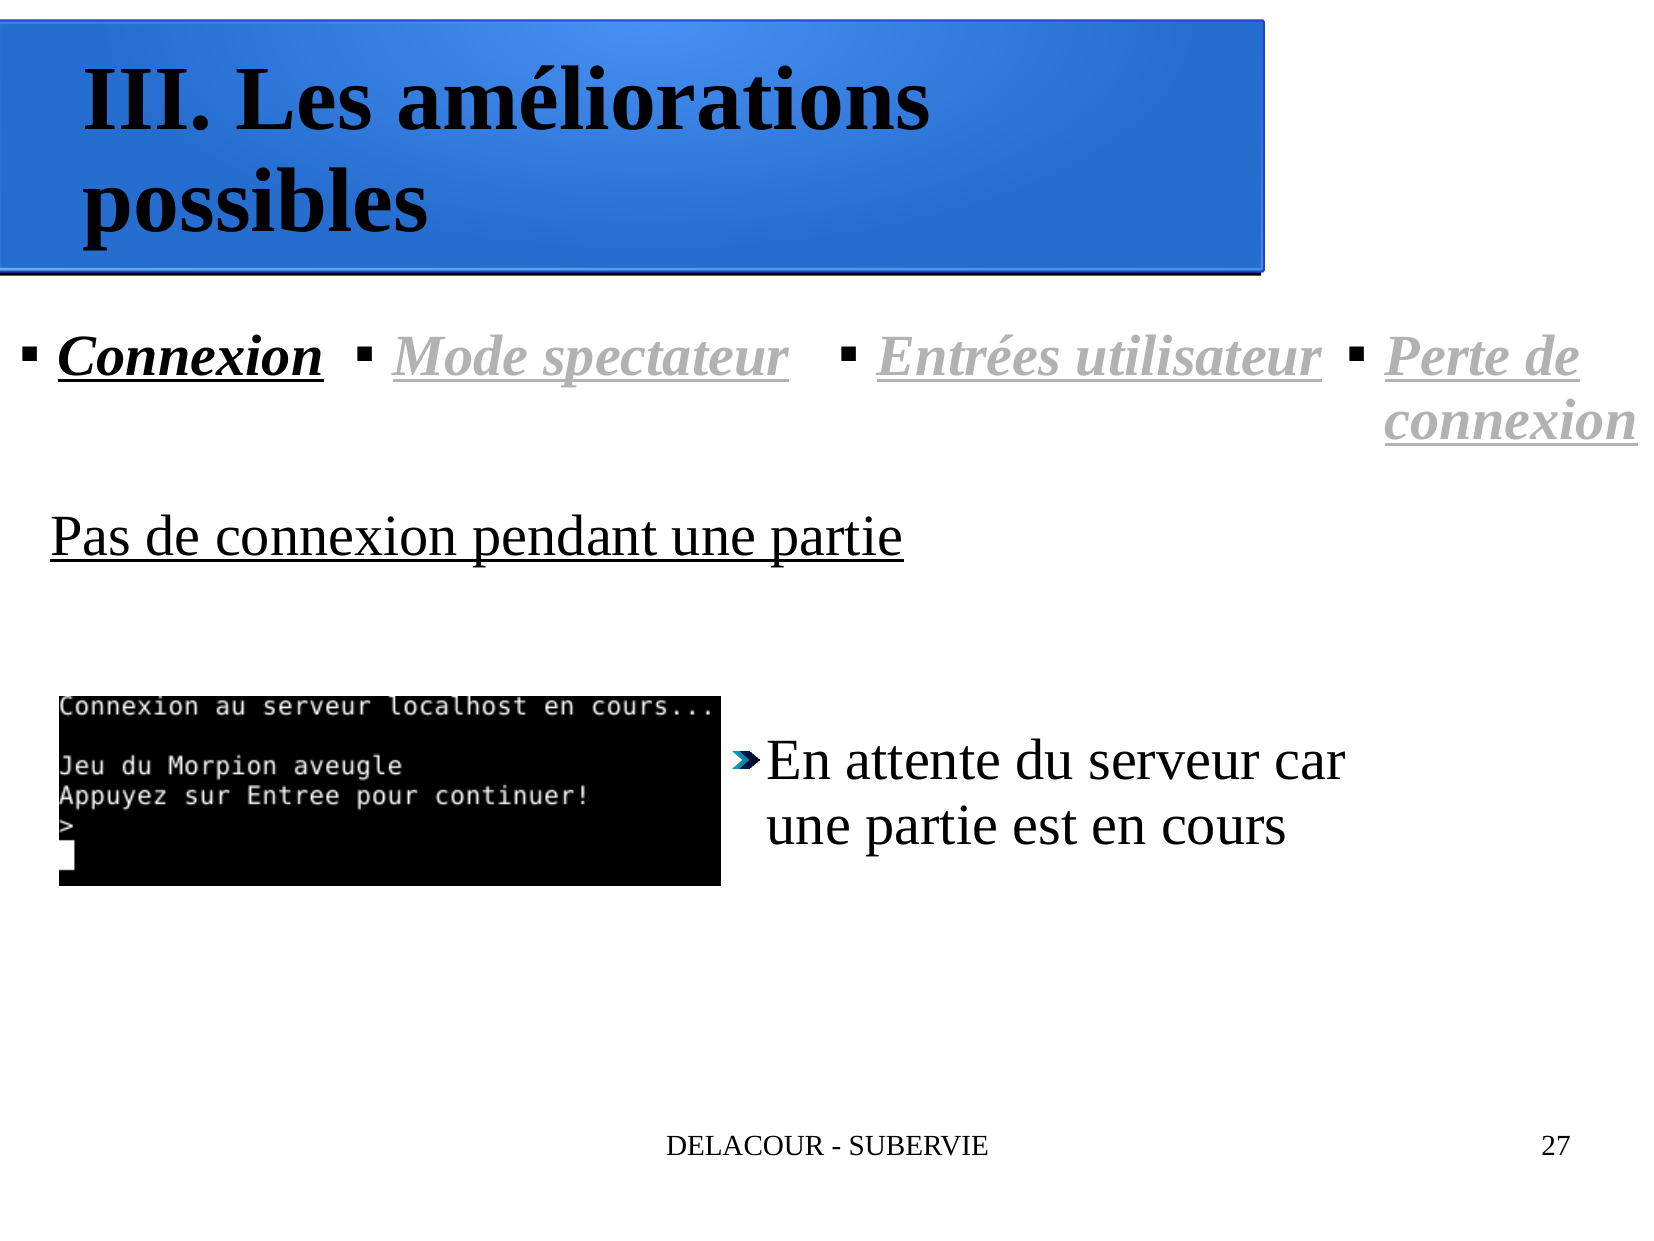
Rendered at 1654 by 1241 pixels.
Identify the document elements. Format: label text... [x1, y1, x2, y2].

text_box Connexion [7, 315, 342, 461]
text_box Mode spectateur [342, 315, 815, 461]
picture [59, 696, 721, 886]
text_box Entrées utilisateur [826, 315, 1334, 408]
text_box Pas de connexion pendant une partie [35, 496, 934, 708]
text_box En attente du serveur car une partie est en cours [716, 720, 1441, 867]
text_box Perte de connexion [1334, 315, 1654, 461]
title III. Les améliorations possibles [82, 47, 1235, 252]
